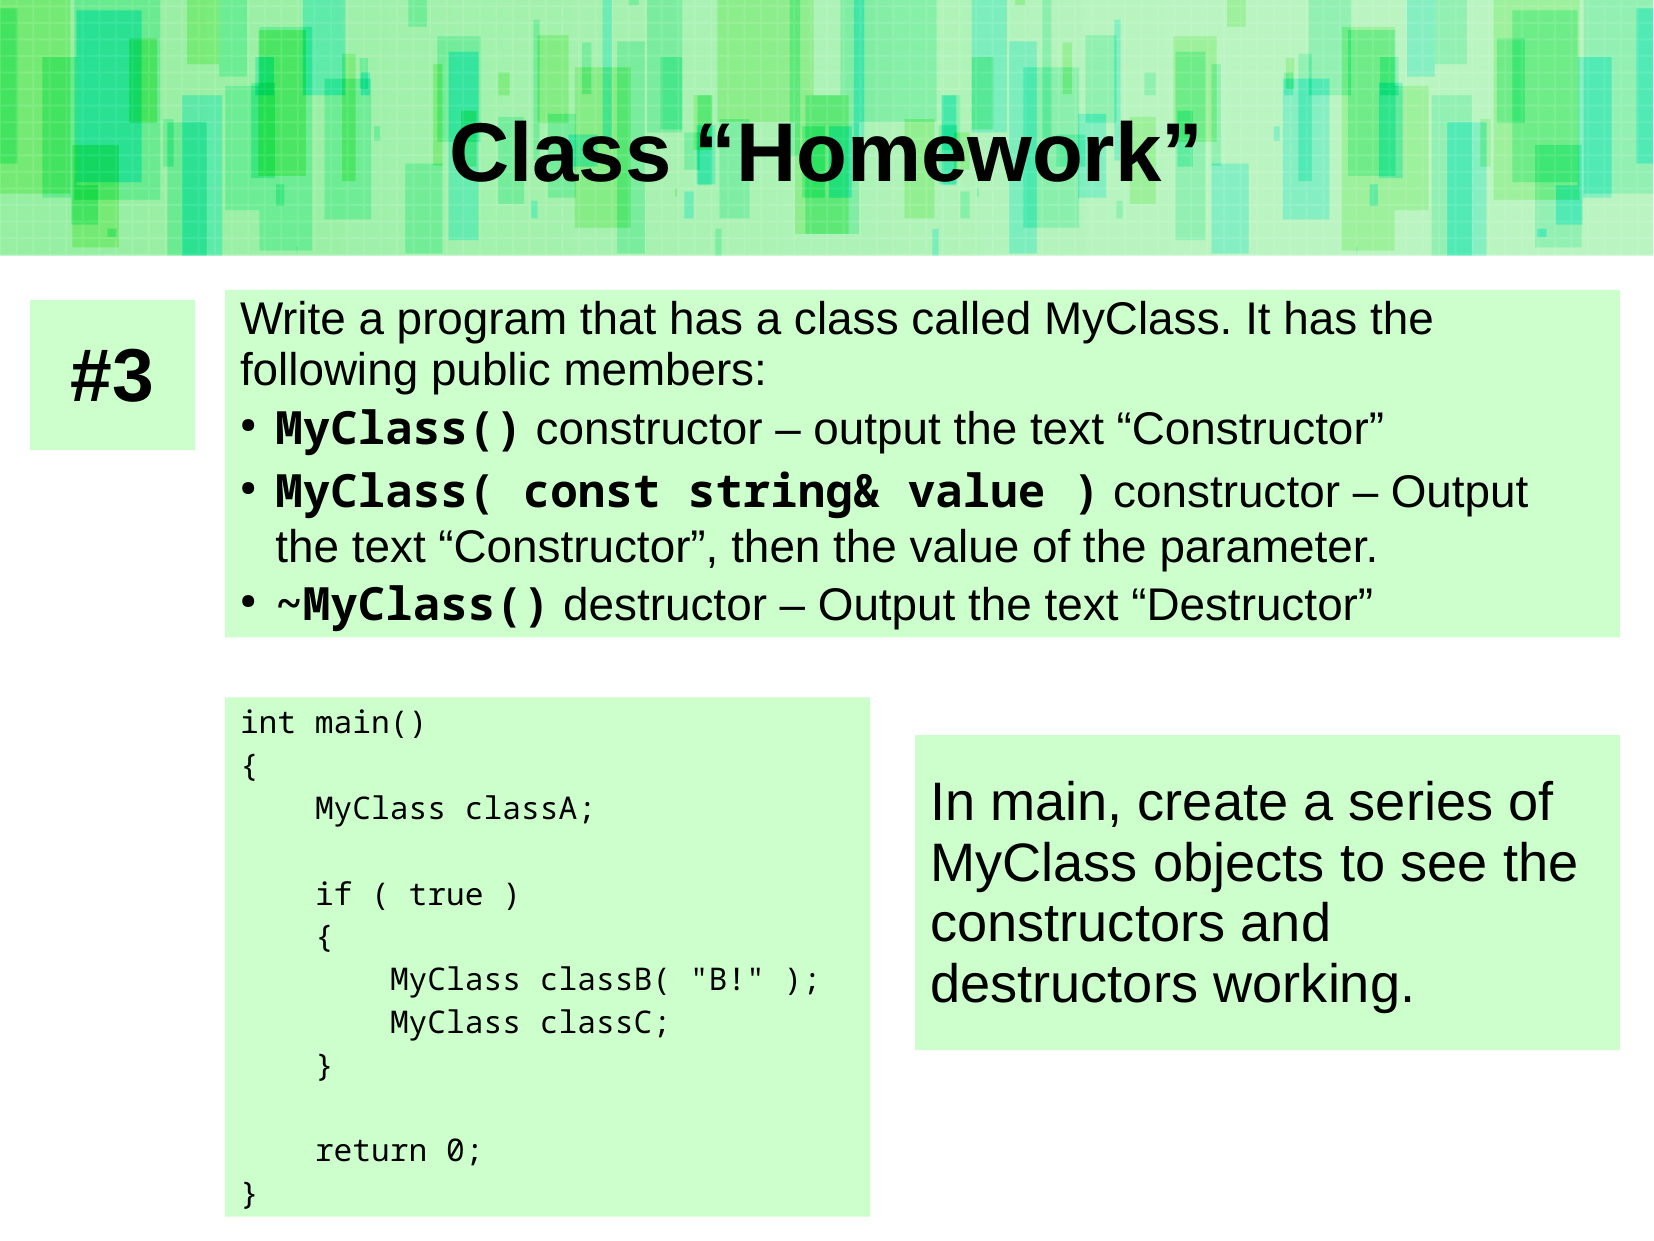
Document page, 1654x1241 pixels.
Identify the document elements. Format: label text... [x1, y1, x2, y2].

text_box int main() { MyClass classA; if ( true ) { MyClass classB( "B!" ); MyClass classC; } return 0; } [225, 735, 871, 1180]
title Class “Homework” [82, 49, 1571, 257]
text_box #3 [30, 300, 196, 451]
text_box Write a program that has a class called MyClass. It has the following public members: MyClass() constructor – output the text “Constructor” MyClass( const string& value ) constructor – Output the text “Constructor”, then the value of the parameter. ~MyClass() destructor – Output the text “Destructor” [225, 300, 1621, 628]
picture [0, 0, 1654, 1241]
text_box In main, create a series of MyClass objects to see the constructors and destructors working. [915, 735, 1621, 1051]
